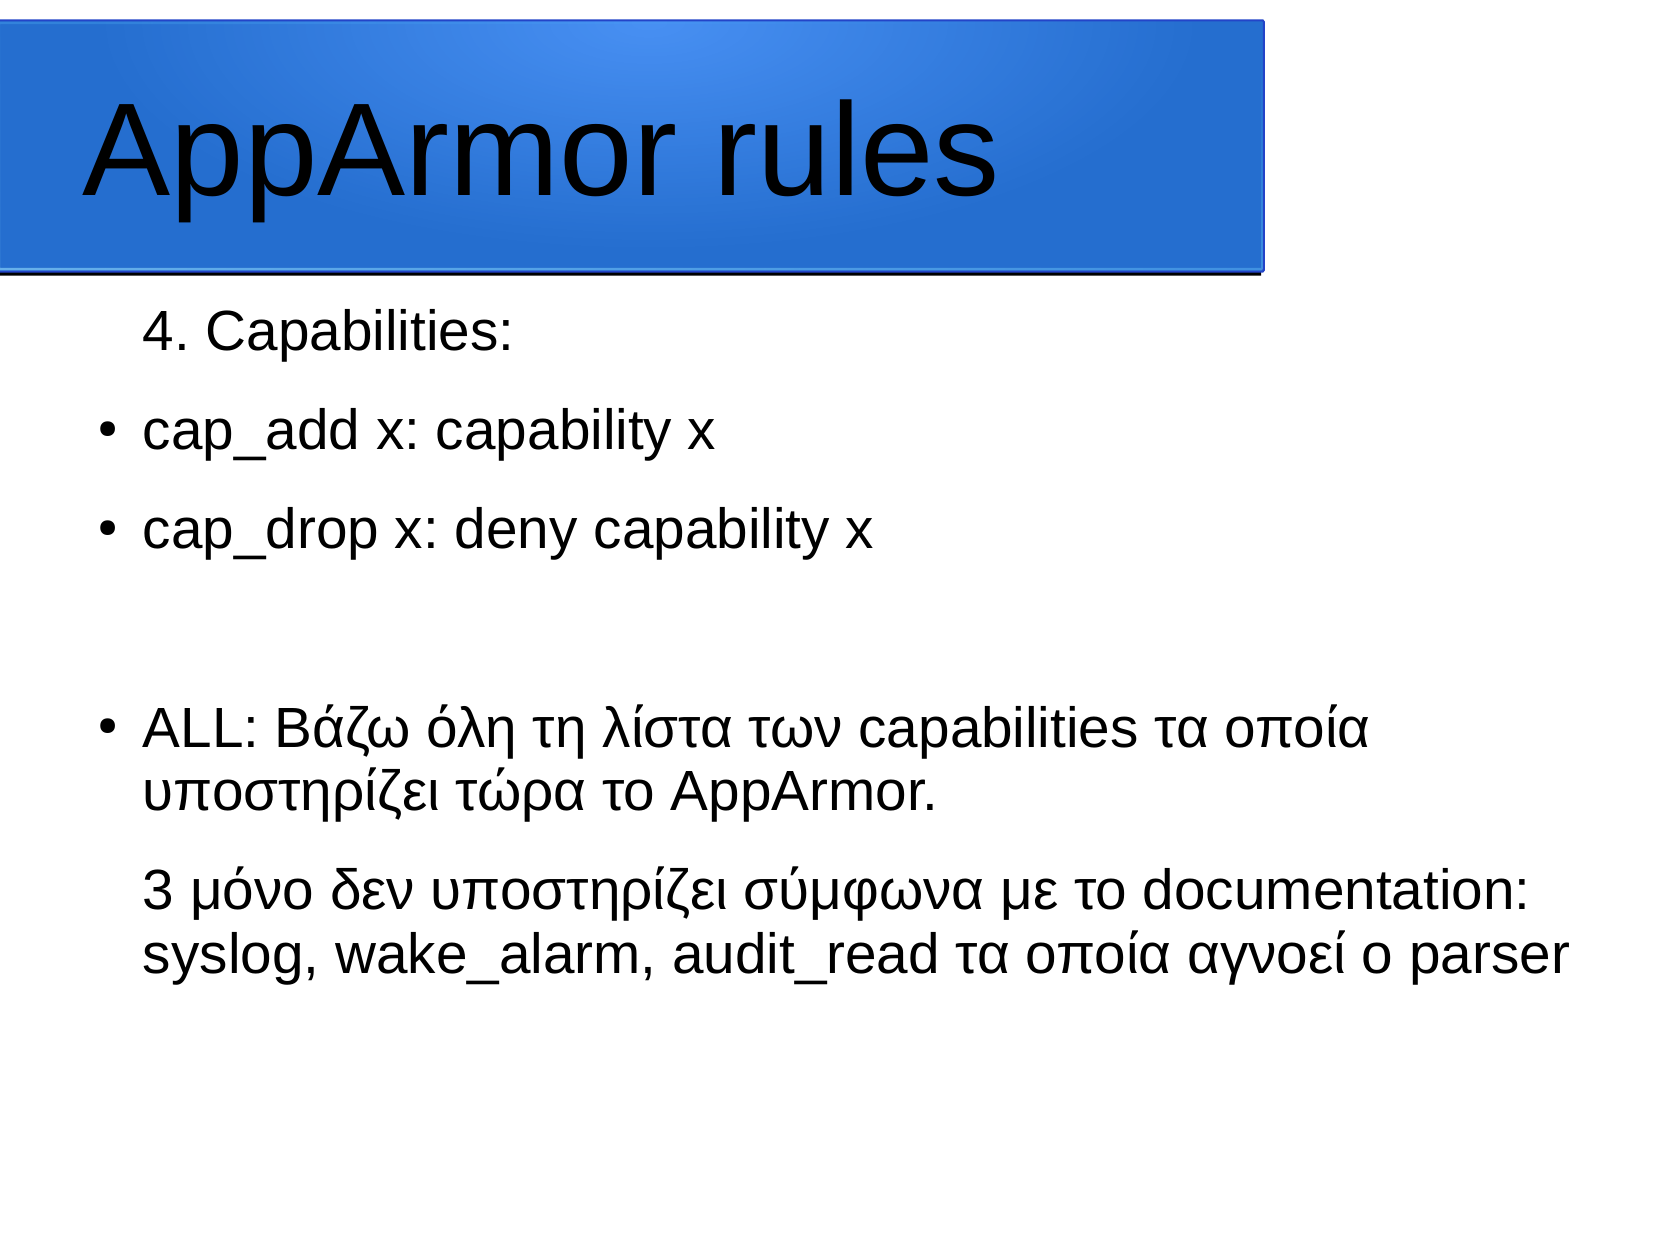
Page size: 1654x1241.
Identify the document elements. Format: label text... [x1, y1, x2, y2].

title AppArmor rules [82, 47, 1235, 252]
list 4. Capabilities: cap_add x: capability x cap_drop x: deny capability x ALL: Βάζω όλη τη λίστα των capabilities τα οποία υποστηρίζει τώρα το AppArmor. 3 μόνο δεν υποστηρίζει σύμφωνα με το documentation: syslog, wake_alarm, audit_read τα οποία αγνοεί ο parser [82, 299, 1571, 1019]
